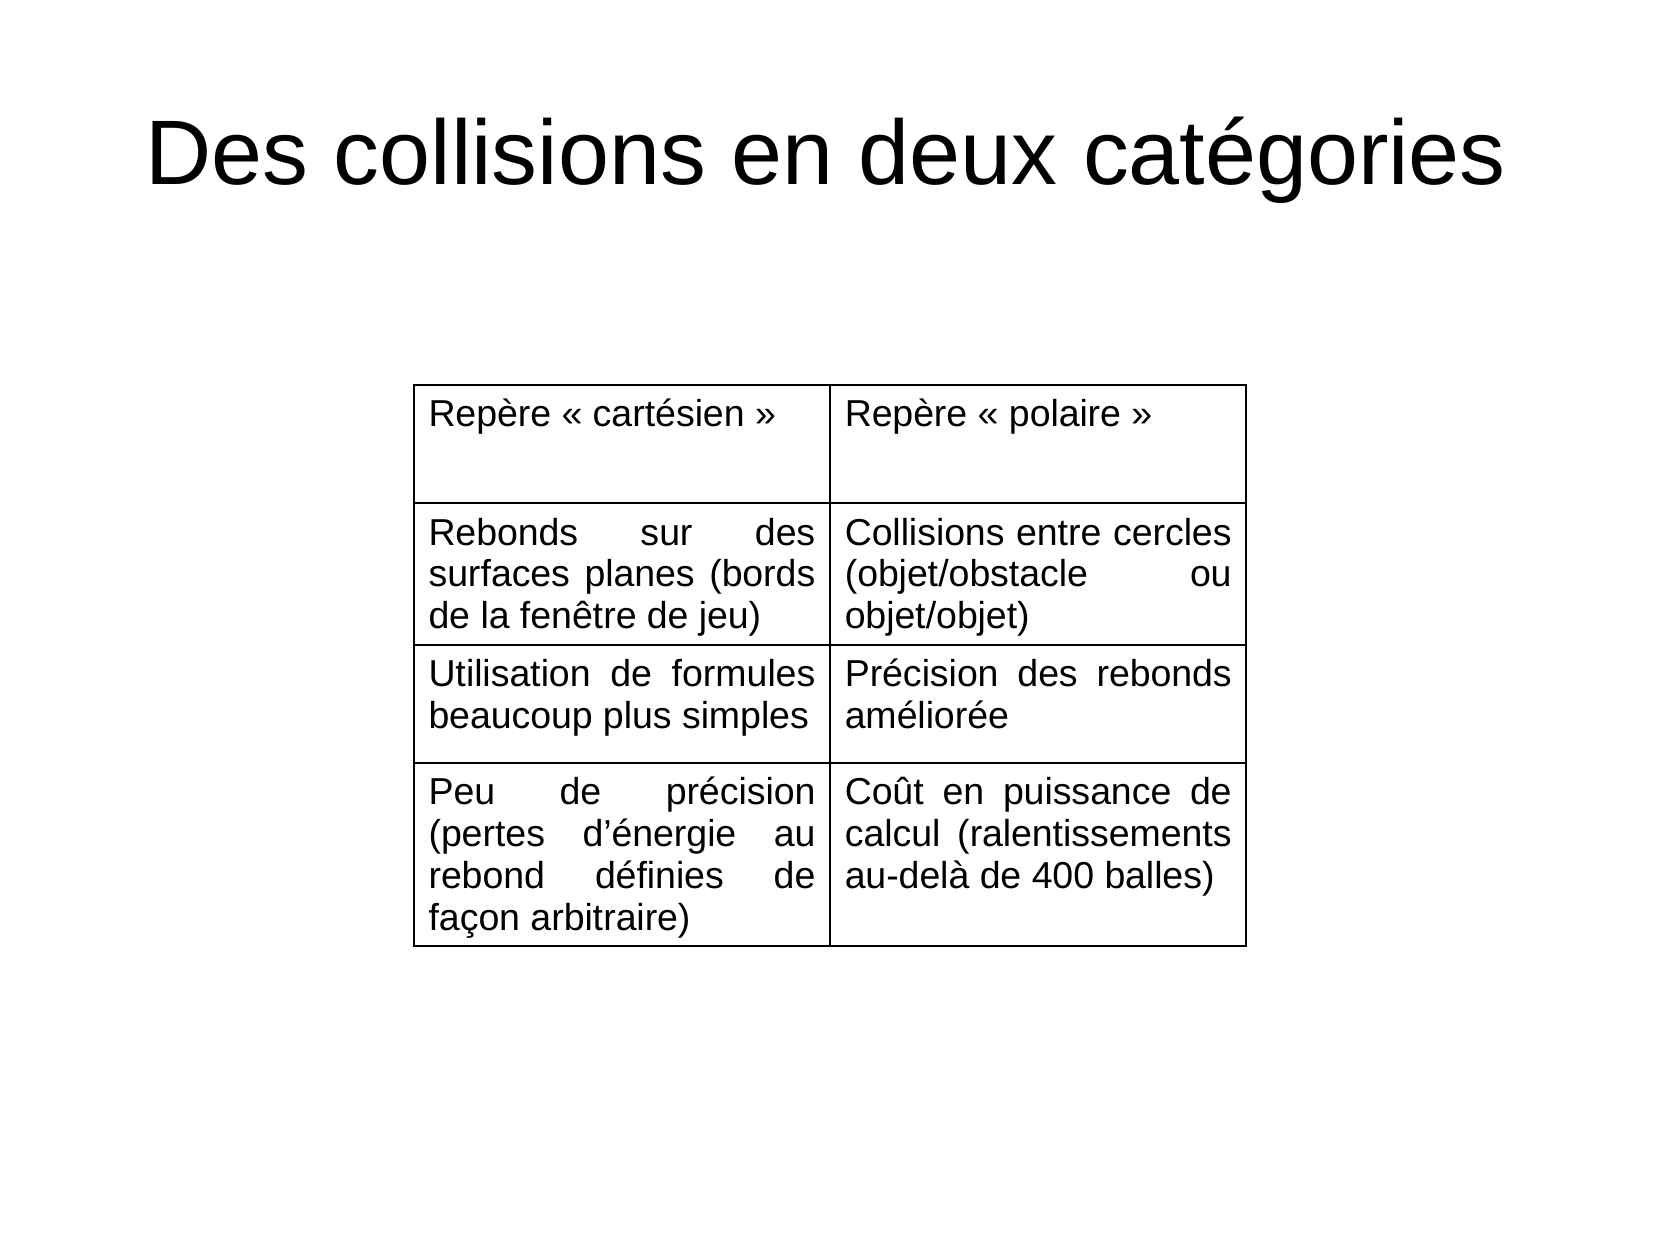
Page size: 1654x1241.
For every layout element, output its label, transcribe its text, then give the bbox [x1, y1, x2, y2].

table_header Repère « polaire » [831, 386, 1245, 502]
title Des collisions en deux catégories [82, 49, 1571, 257]
table_header Repère « cartésien » [415, 386, 829, 502]
table_cell Collisions entre cercles (objet/obstacle ou objet/objet) [831, 504, 1245, 644]
table_cell Précision des rebonds améliorée [831, 646, 1245, 762]
table_cell Utilisation de formules beaucoup plus simples [415, 646, 829, 762]
table_cell Rebonds sur des surfaces planes (bords de la fenêtre de jeu) [415, 504, 829, 644]
table_cell Coût en puissance de calcul (ralentissements au-delà de 400 balles) [831, 764, 1245, 945]
table_cell Peu de précision (pertes d’énergie au rebond définies de façon arbitraire) [415, 764, 829, 945]
